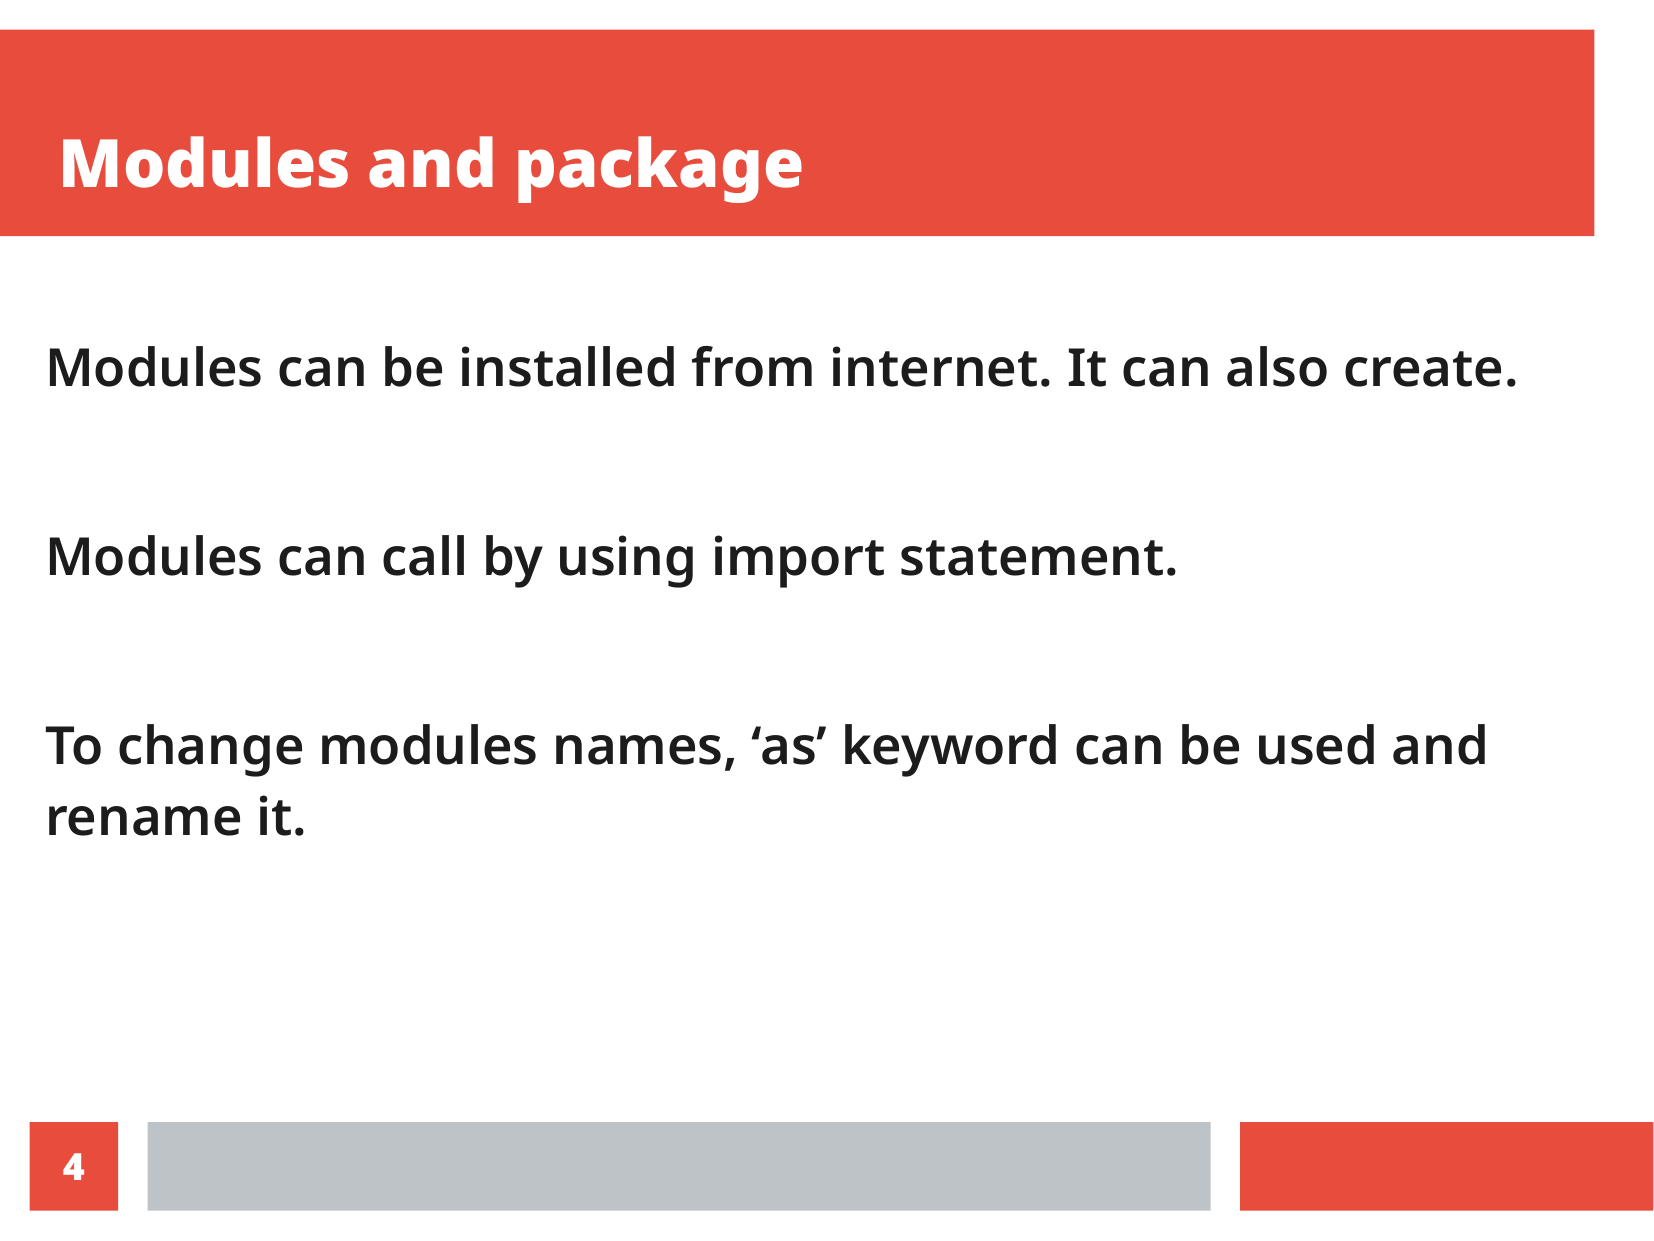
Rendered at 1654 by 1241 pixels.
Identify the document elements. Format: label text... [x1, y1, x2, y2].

title Modules and package [59, 59, 1595, 207]
list Modules can be installed from internet. It can also create. Modules can call by using import statement. To change modules names, ‘as’ keyword can be used and rename it. [45, 330, 1551, 1098]
